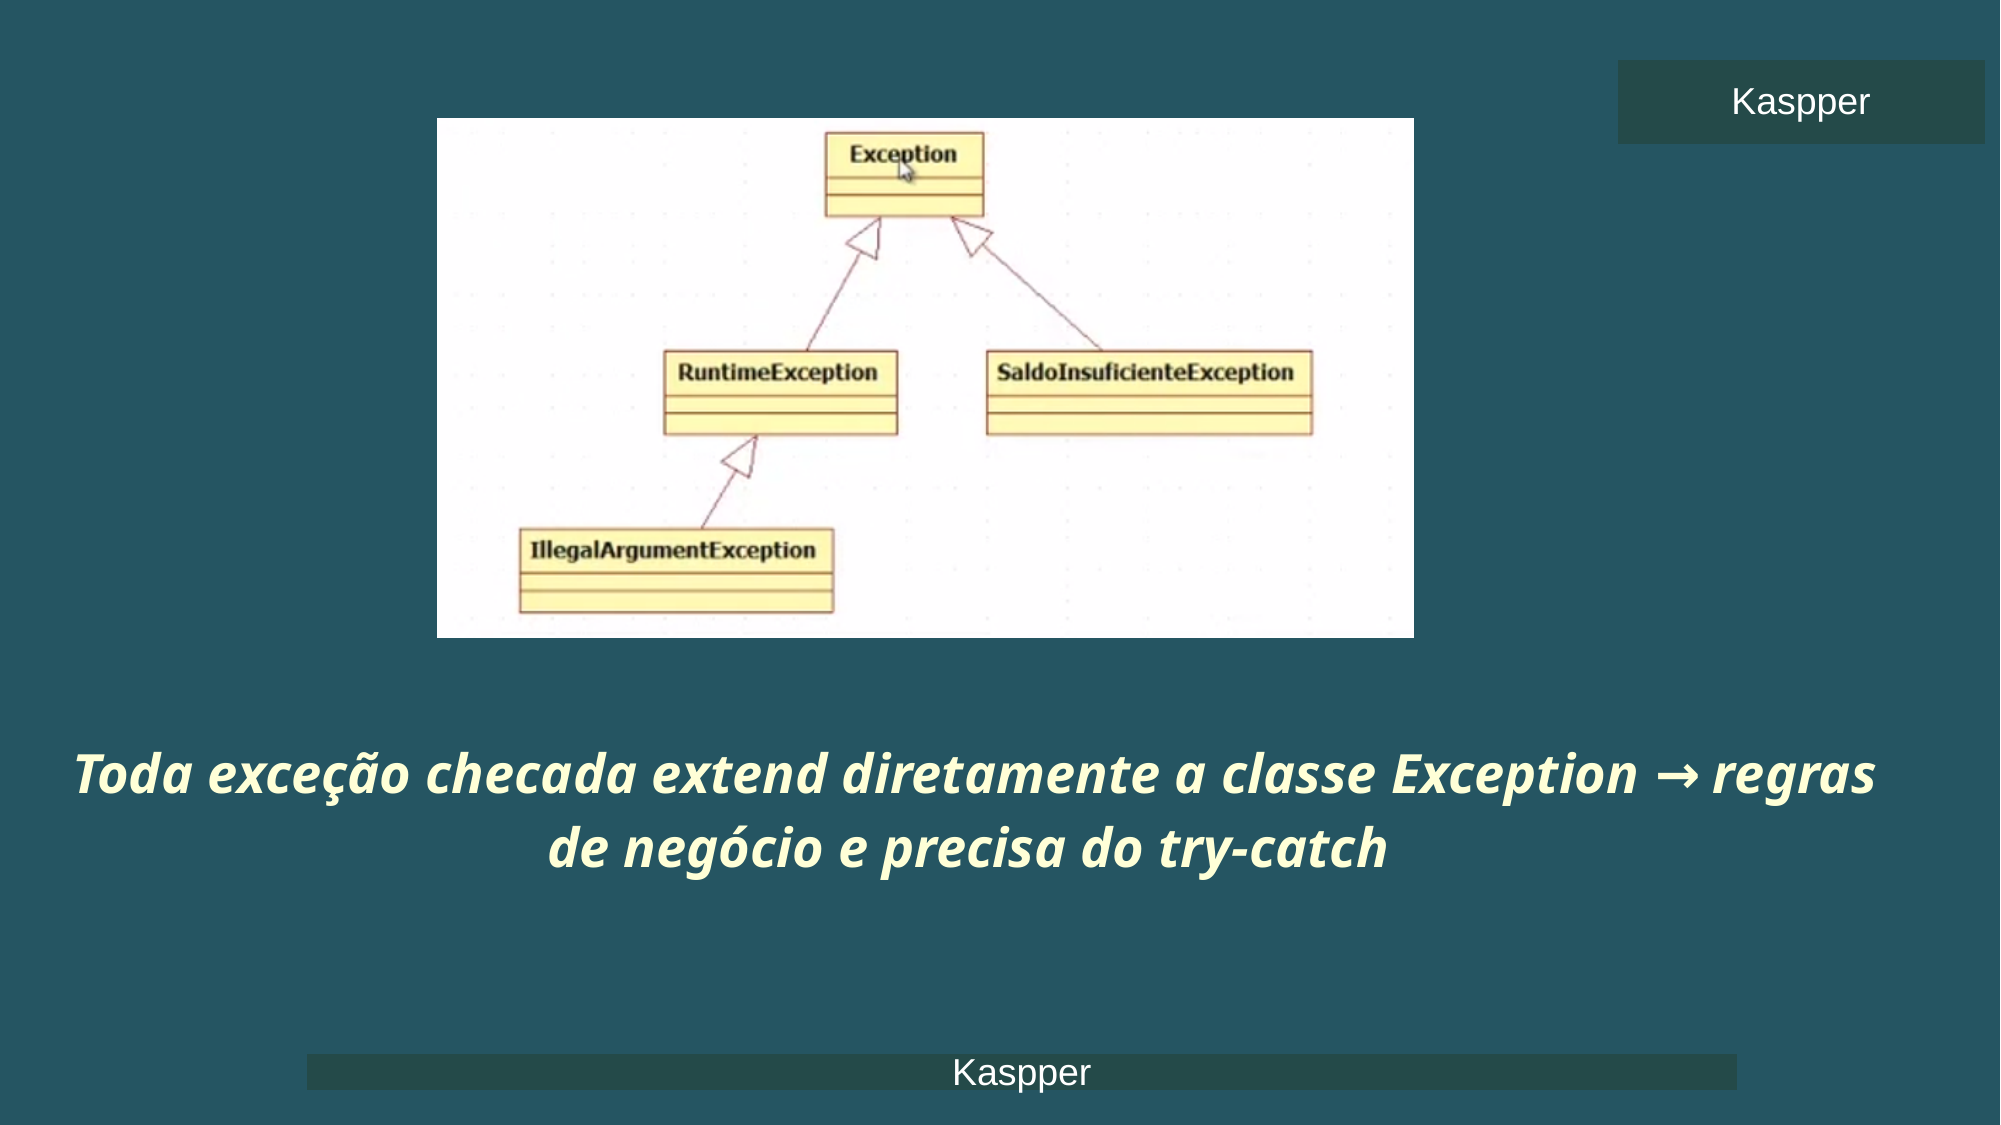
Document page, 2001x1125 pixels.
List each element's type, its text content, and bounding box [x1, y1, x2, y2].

text_box Kaspper [1618, 60, 1985, 144]
text_box Kaspper [307, 1054, 1737, 1090]
text_box Kaspper [1022, 1067, 1032, 1083]
picture [437, 118, 1414, 638]
text_box Toda exceção checada extend diretamente a classe Exception → regras de negócio e precisa do try-catch [35, 728, 1902, 1028]
text_box Kaspper [1043, 1067, 1053, 1083]
